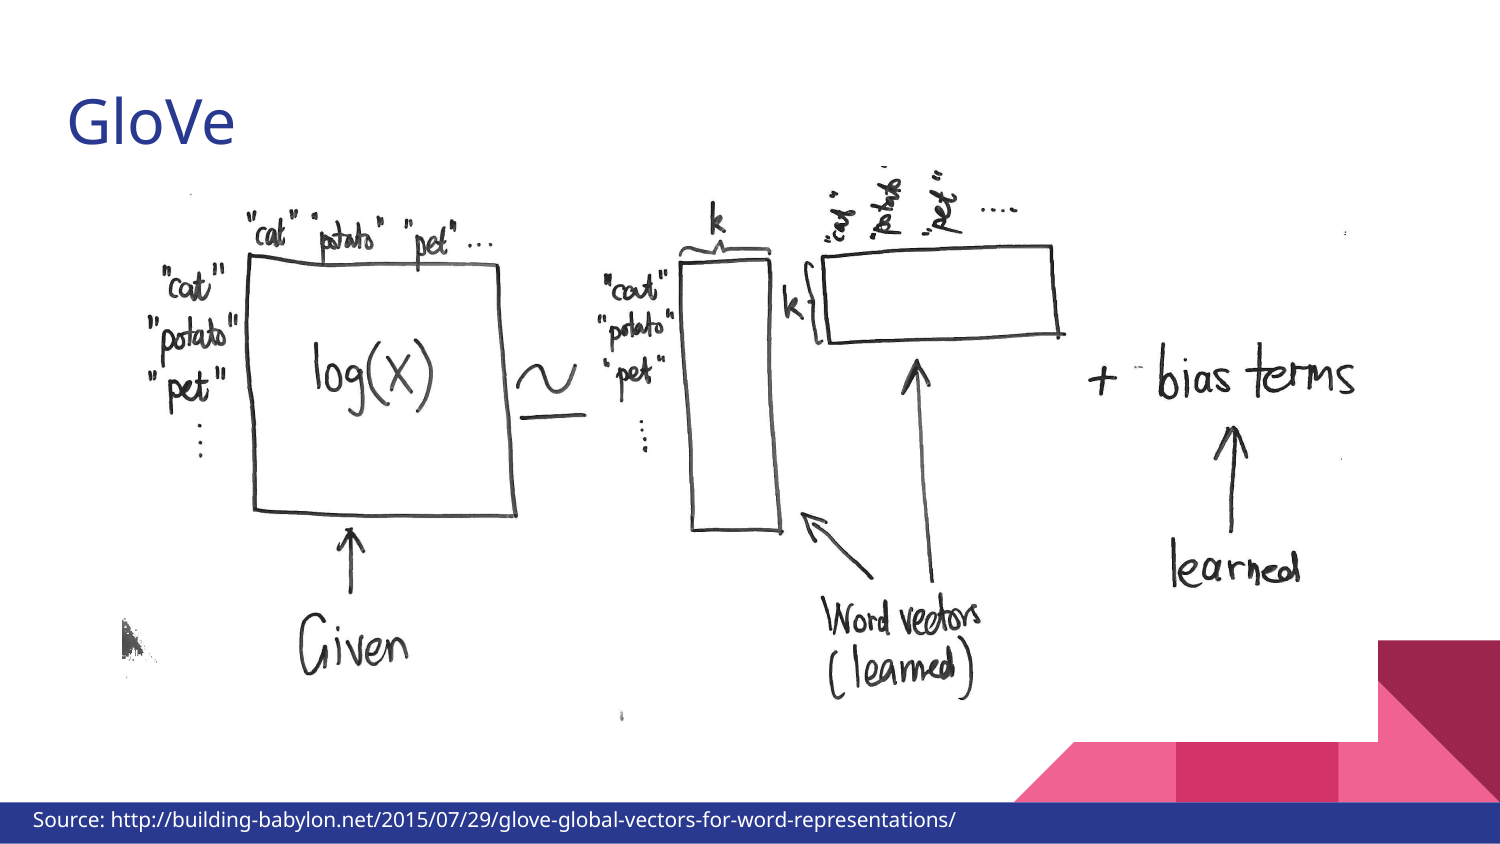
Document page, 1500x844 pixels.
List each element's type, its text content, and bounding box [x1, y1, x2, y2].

title GloVe [51, 67, 1449, 167]
picture [122, 166, 1378, 742]
text_box Source: http://building-babylon.net/2015/07/29/glove-global-vectors-for-word-representations/ [17, 791, 1425, 844]
